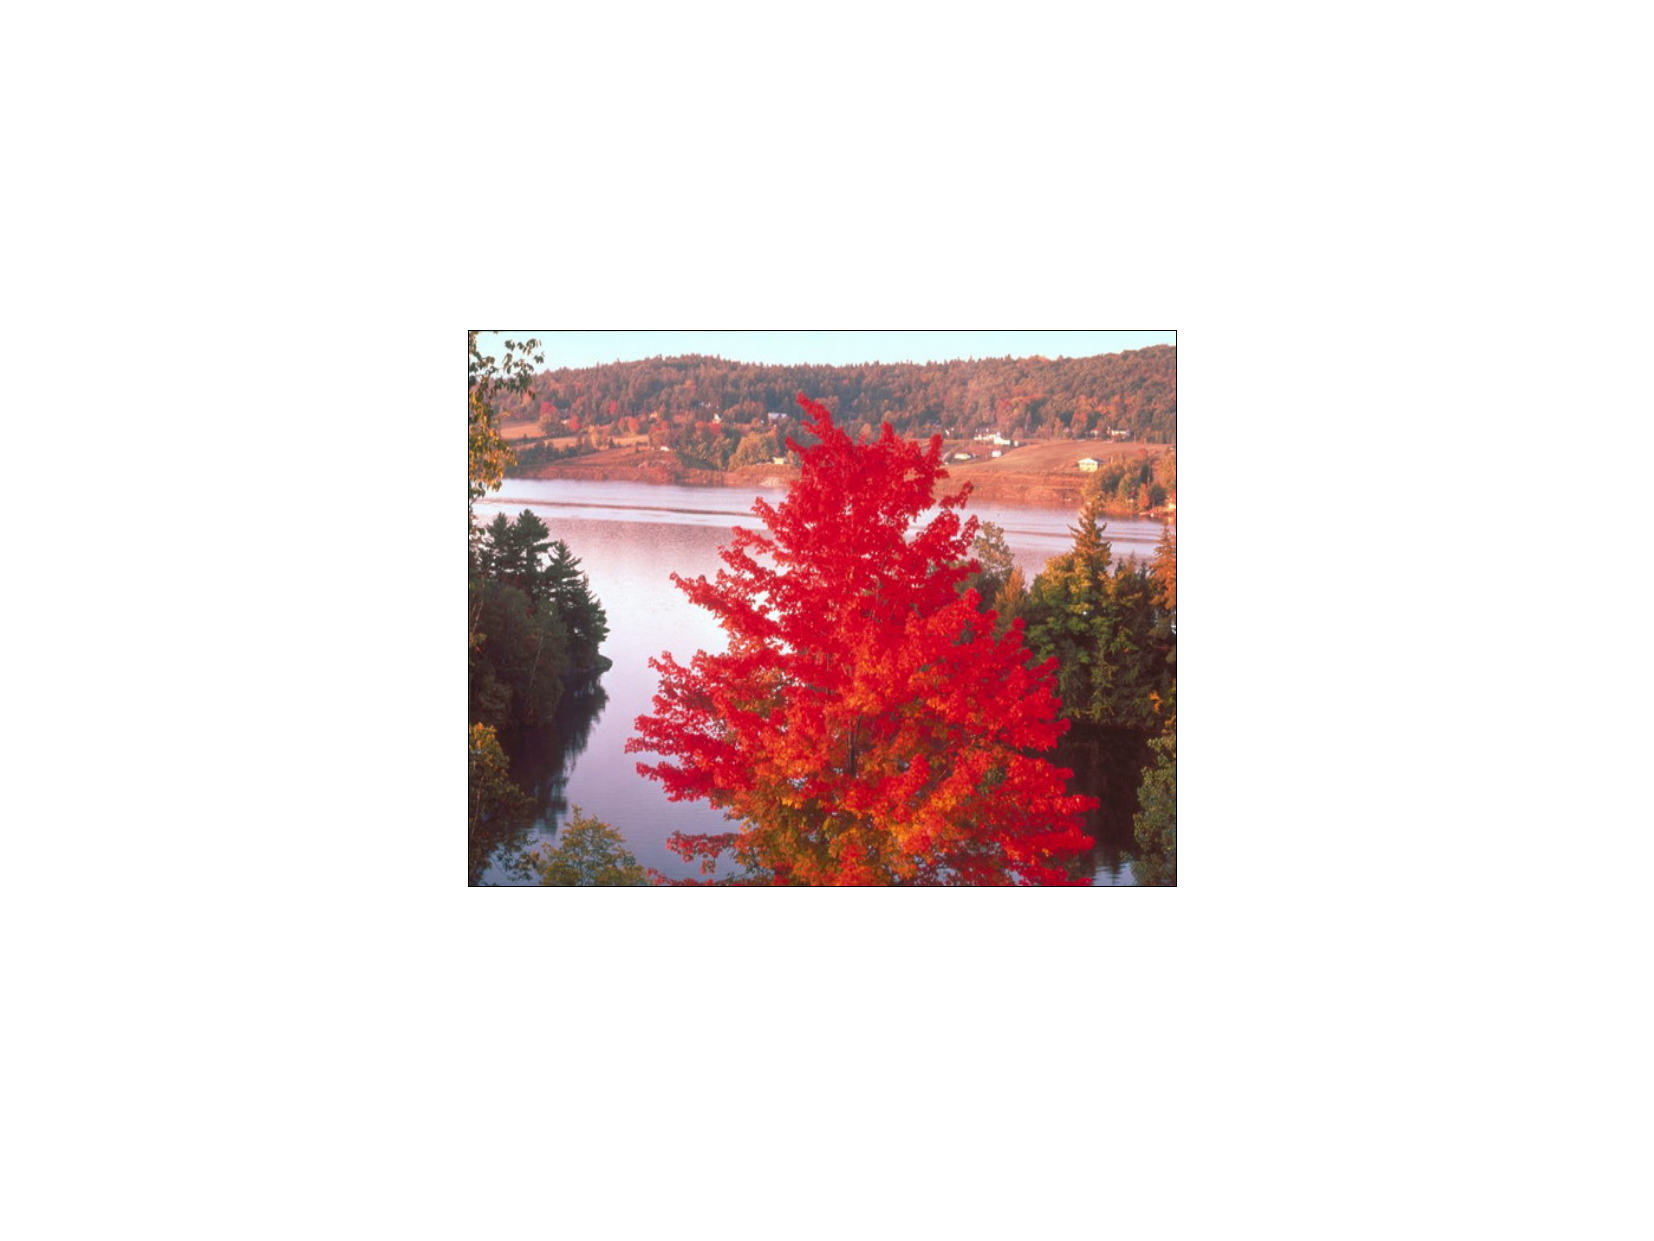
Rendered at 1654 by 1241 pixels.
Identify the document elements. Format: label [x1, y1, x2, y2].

picture [468, 330, 1177, 887]
